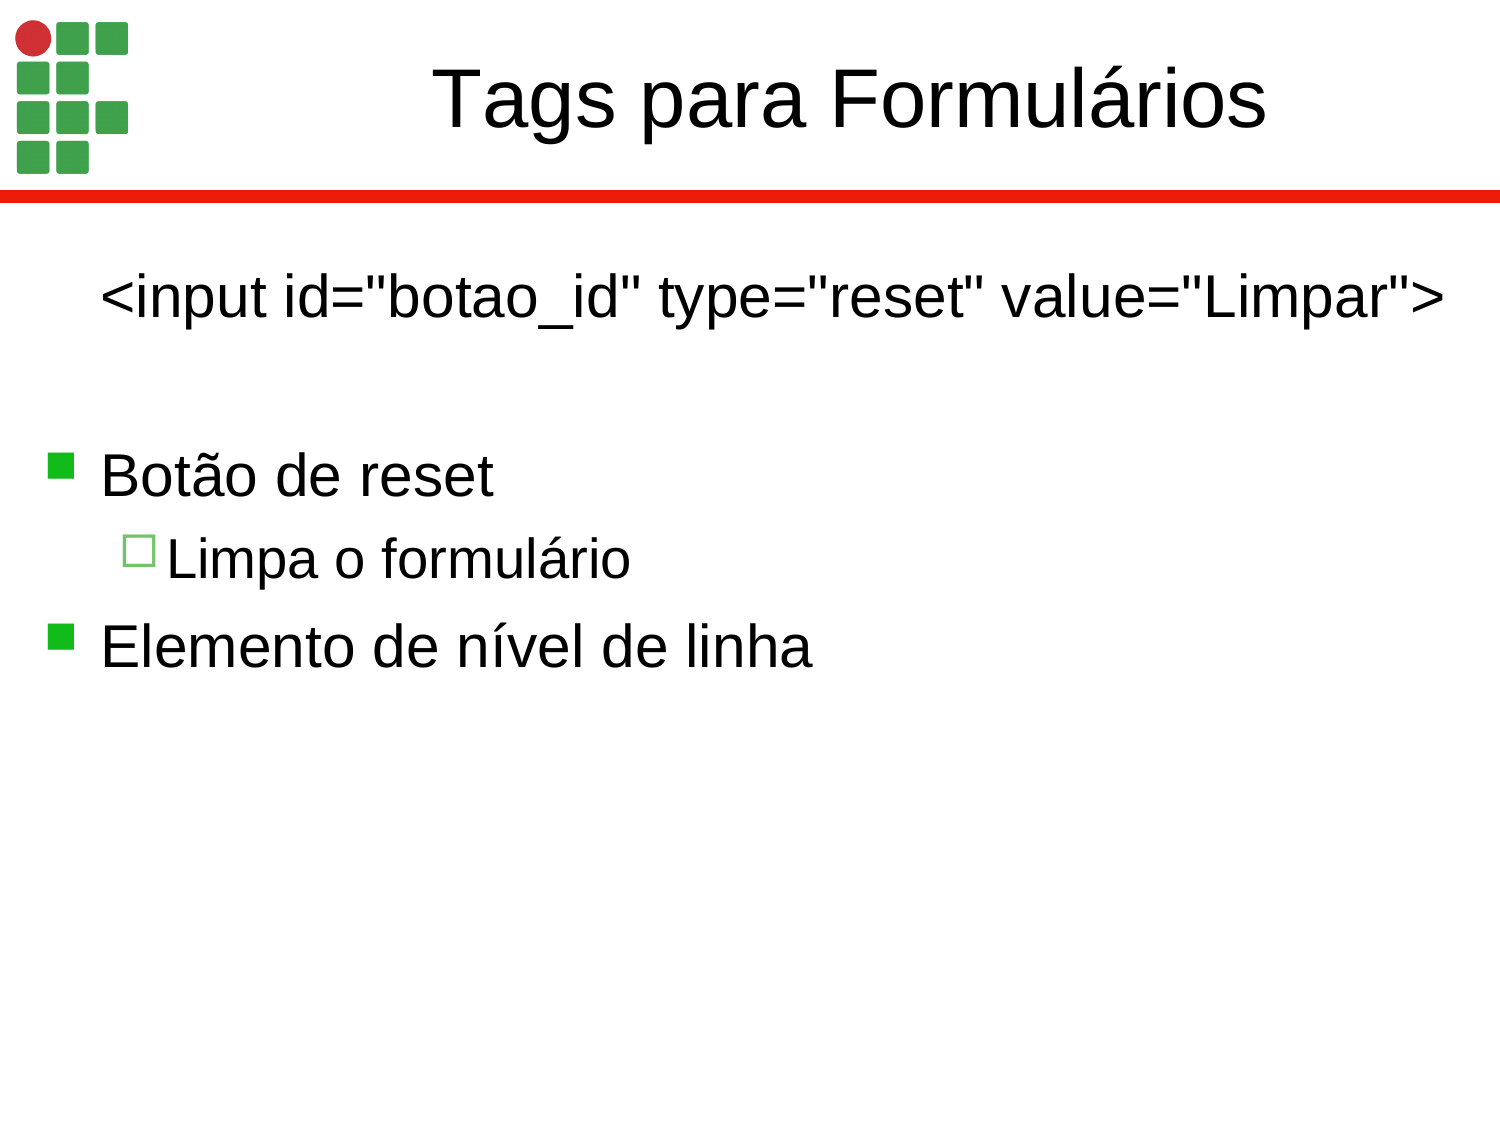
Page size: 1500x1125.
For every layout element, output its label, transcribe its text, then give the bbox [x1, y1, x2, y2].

picture [14, 16, 130, 178]
list <input id="botao_id" type="reset" value="Limpar"> Botão de reset Limpa o formulário Elemento de nível de linha [29, 207, 1471, 1087]
title Tags para Formulários [230, 0, 1471, 202]
